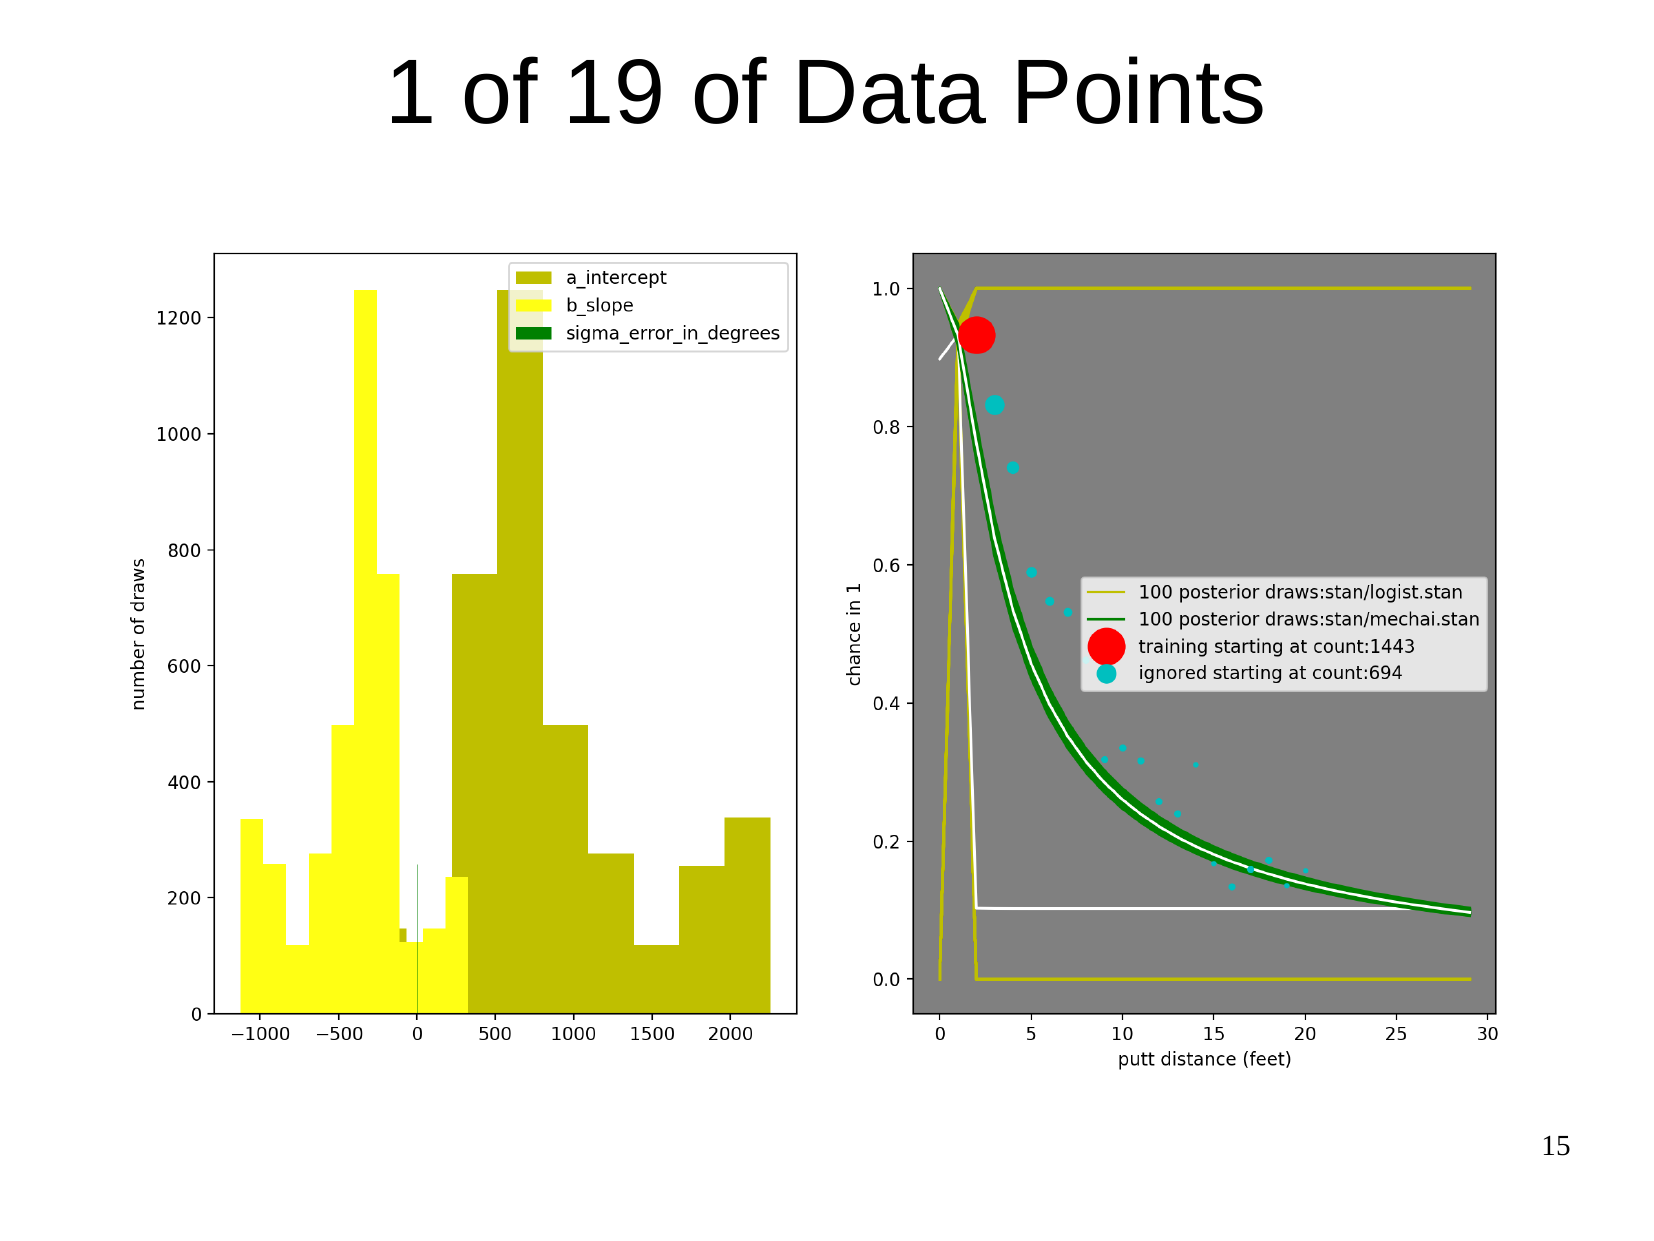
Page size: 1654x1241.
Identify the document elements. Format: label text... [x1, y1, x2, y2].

title 1 of 19 of Data Points [82, 40, 1571, 135]
picture [7, 135, 1654, 1122]
